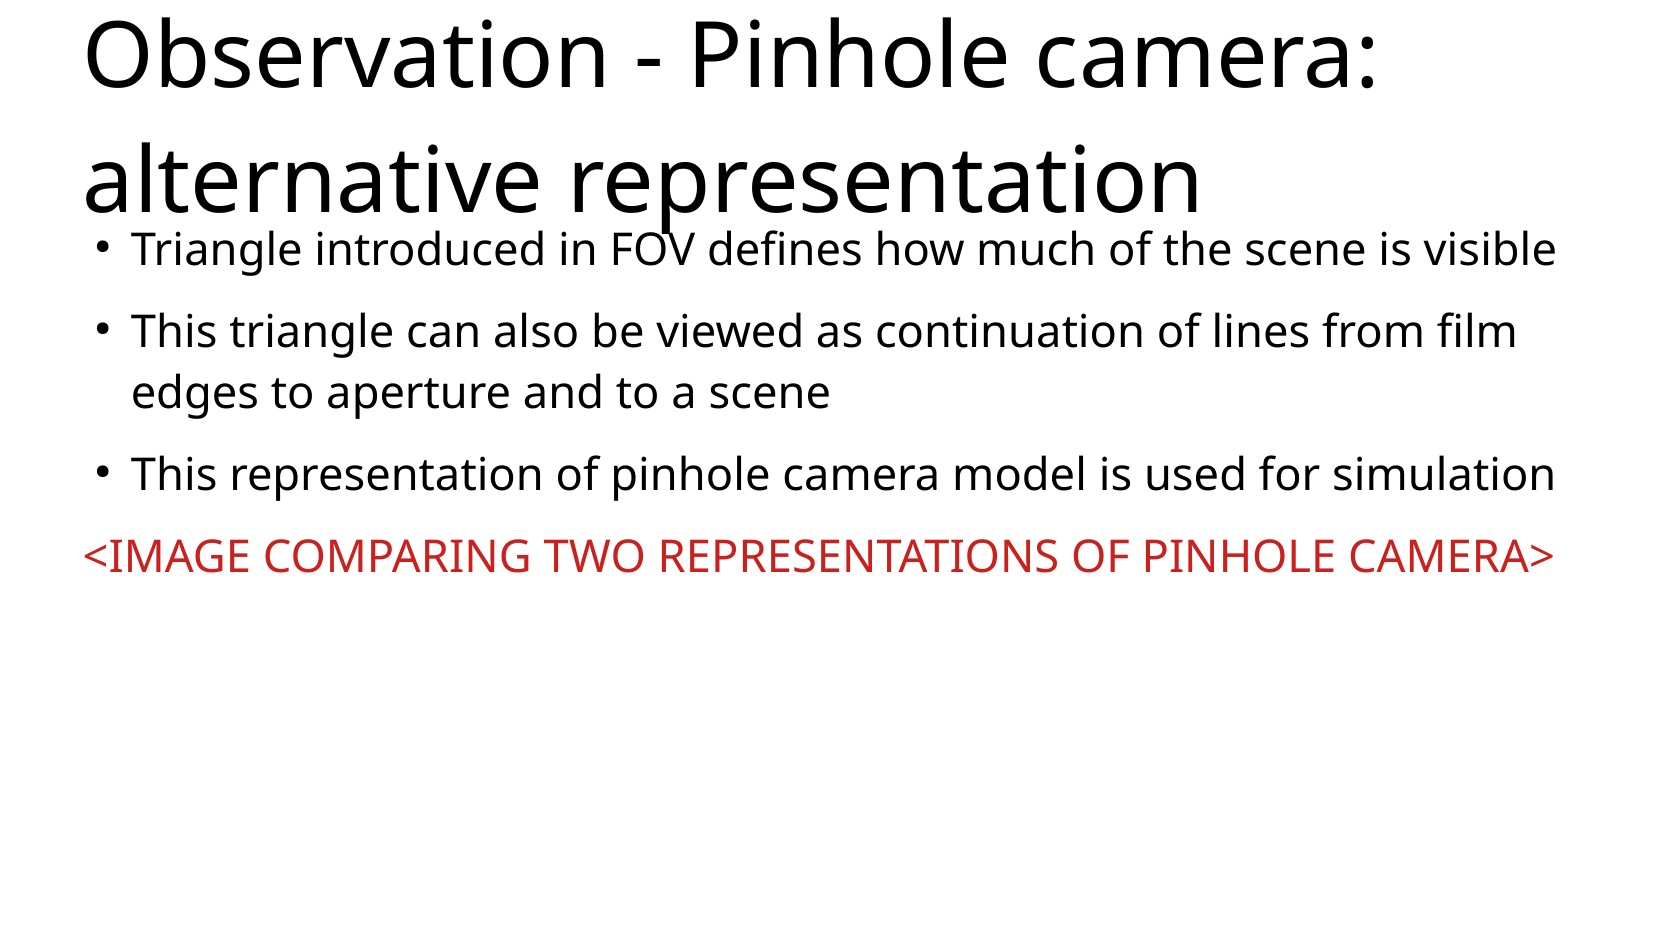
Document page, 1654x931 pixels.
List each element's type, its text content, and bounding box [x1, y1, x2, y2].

title Observation - Pinhole camera: alternative representation [82, 0, 1571, 217]
list Triangle introduced in FOV defines how much of the scene is visible This triangle can also be viewed as continuation of lines from film edges to aperture and to a scene This representation of pinhole camera model is used for simulation <IMAGE COMPARING TWO REPRESENTATIONS OF PINHOLE CAMERA> [82, 217, 1571, 758]
